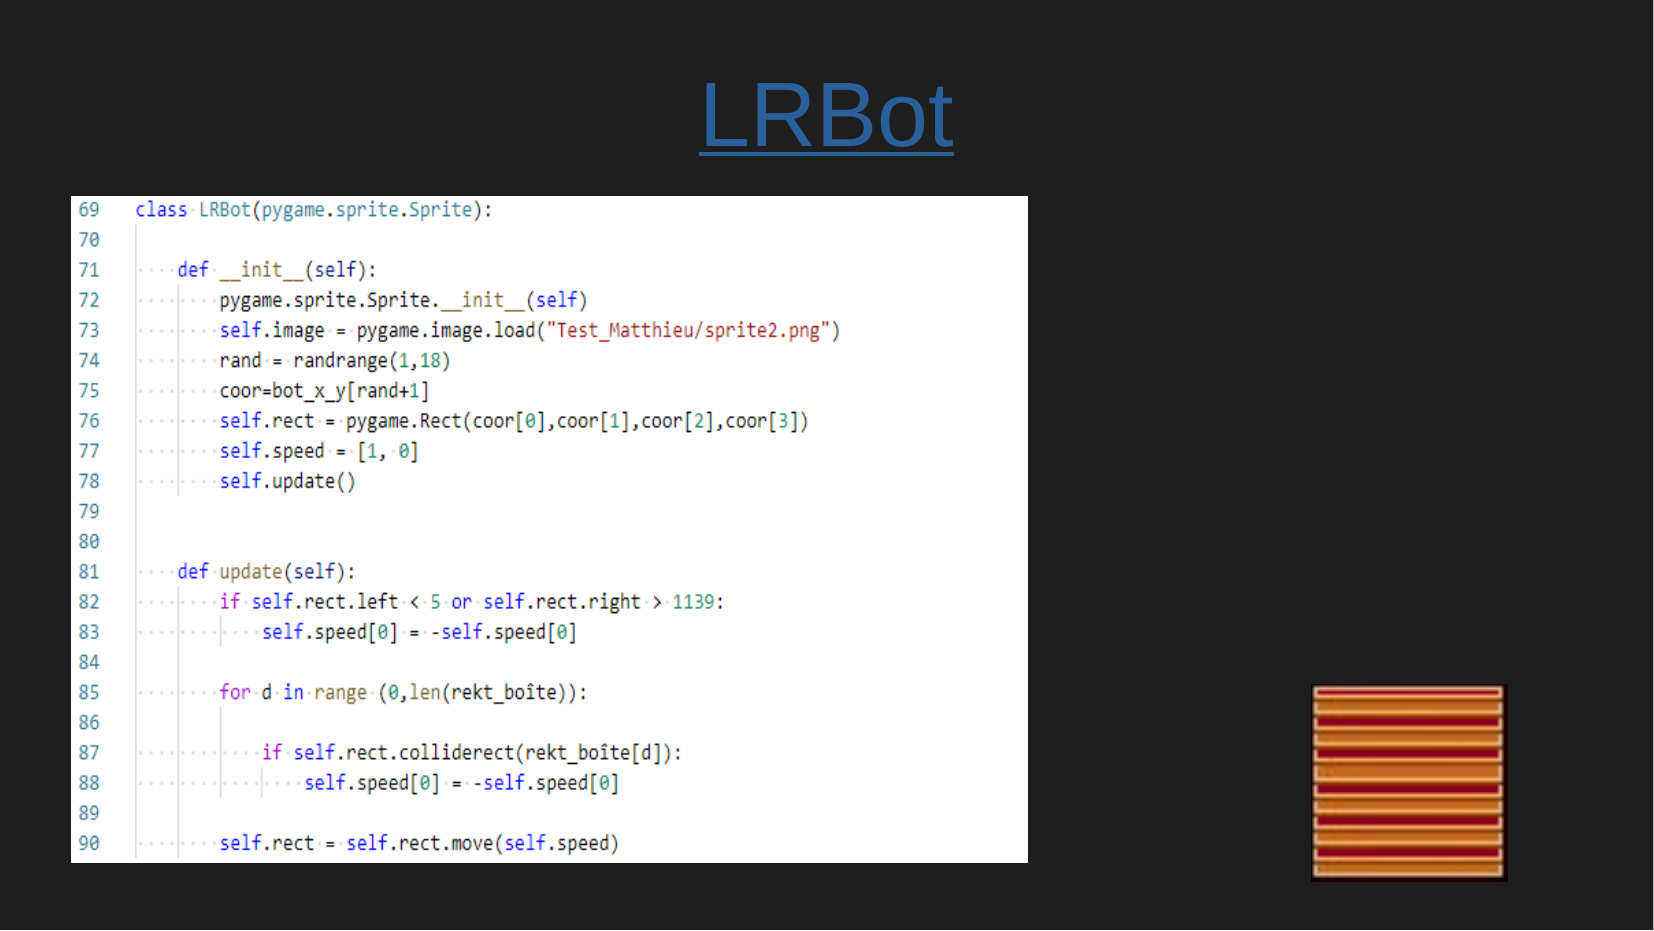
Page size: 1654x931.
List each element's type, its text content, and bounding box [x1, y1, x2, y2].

picture [1311, 684, 1508, 882]
title LRBot [82, 37, 1571, 193]
picture [71, 196, 1028, 863]
